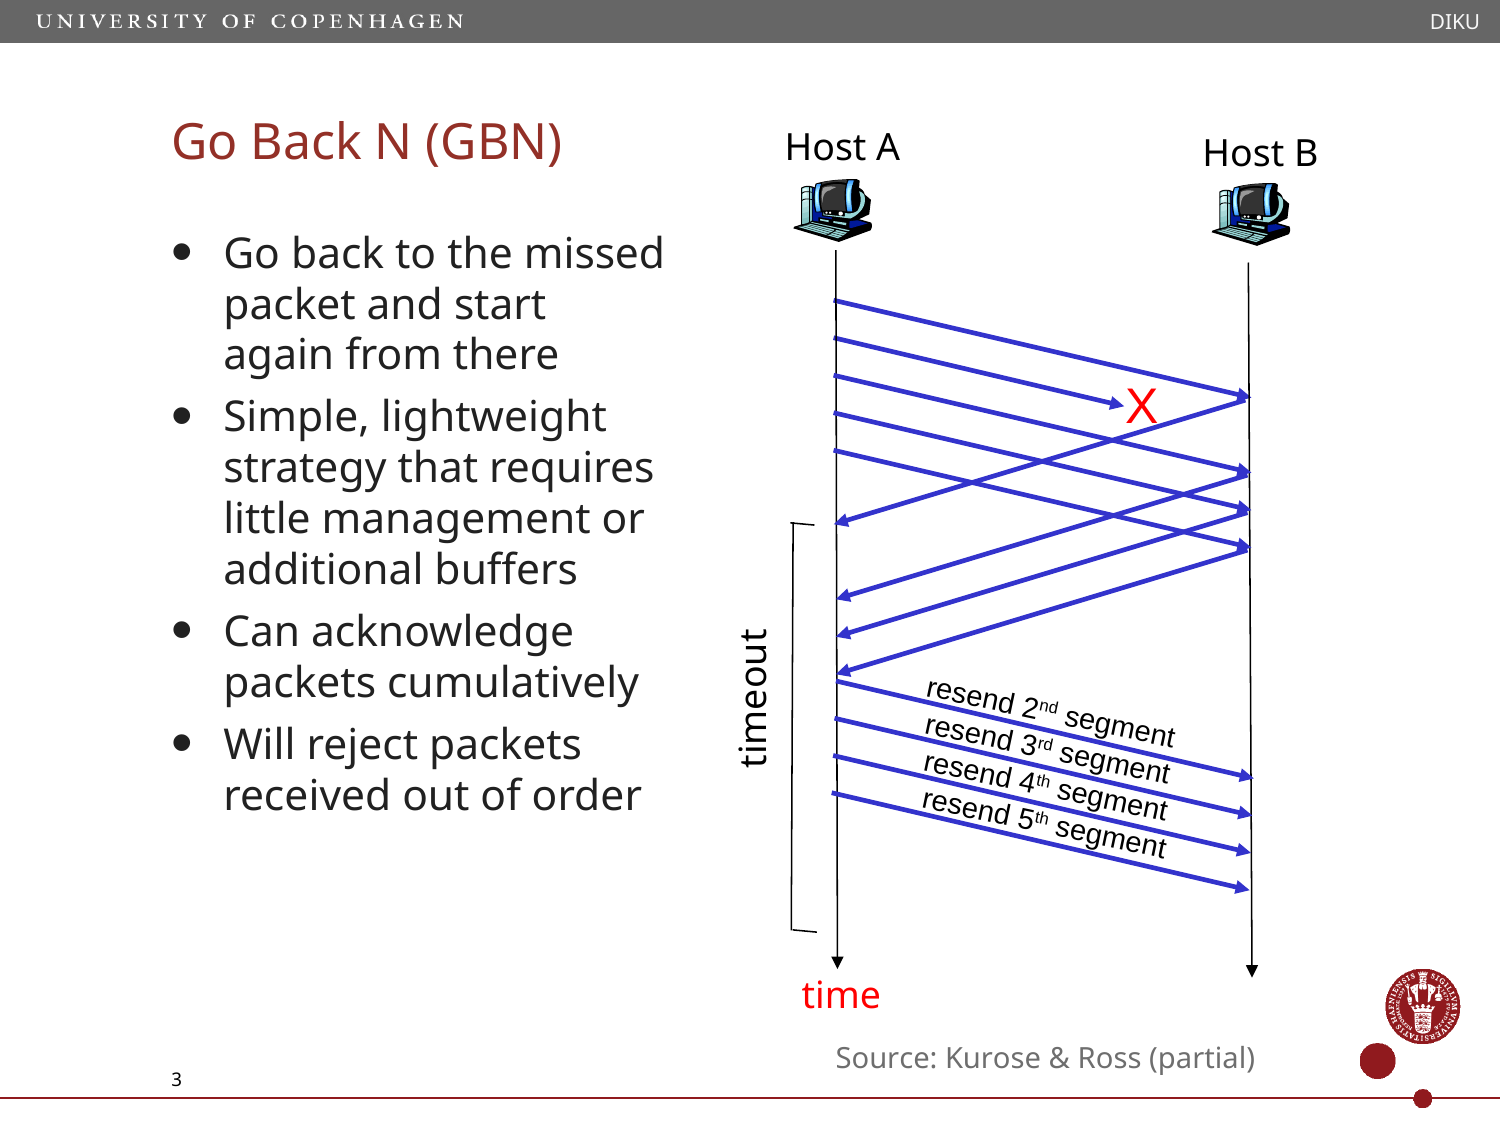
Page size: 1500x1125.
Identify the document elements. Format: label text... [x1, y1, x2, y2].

text_box DIKU [469, 0, 1495, 43]
text_box time [786, 962, 897, 1024]
picture [1211, 182, 1292, 246]
picture [793, 178, 874, 242]
text_box X [1110, 365, 1157, 442]
text_box Source: Kurose & Ross (partial) [820, 1031, 1341, 1083]
text_box timeout [720, 614, 782, 784]
text_box Host A [769, 115, 916, 176]
picture [0, 910, 1500, 1122]
text_box resend 5th segment [903, 768, 1240, 887]
text_box resend 2nd segment [907, 656, 1245, 761]
text_box resend 4th segment [905, 731, 1242, 836]
title Go Back N (GBN) [171, 75, 1329, 171]
list Go back to the missed packet and start again from there Simple, lightweight strategy that requires little management or additional buffers Can acknowledge packets cumulatively Will reject packets received out of order [171, 225, 668, 900]
text_box <number> [171, 1067, 522, 1092]
text_box resend 3rd segment [906, 694, 1243, 798]
text_box Host B [1187, 121, 1334, 182]
